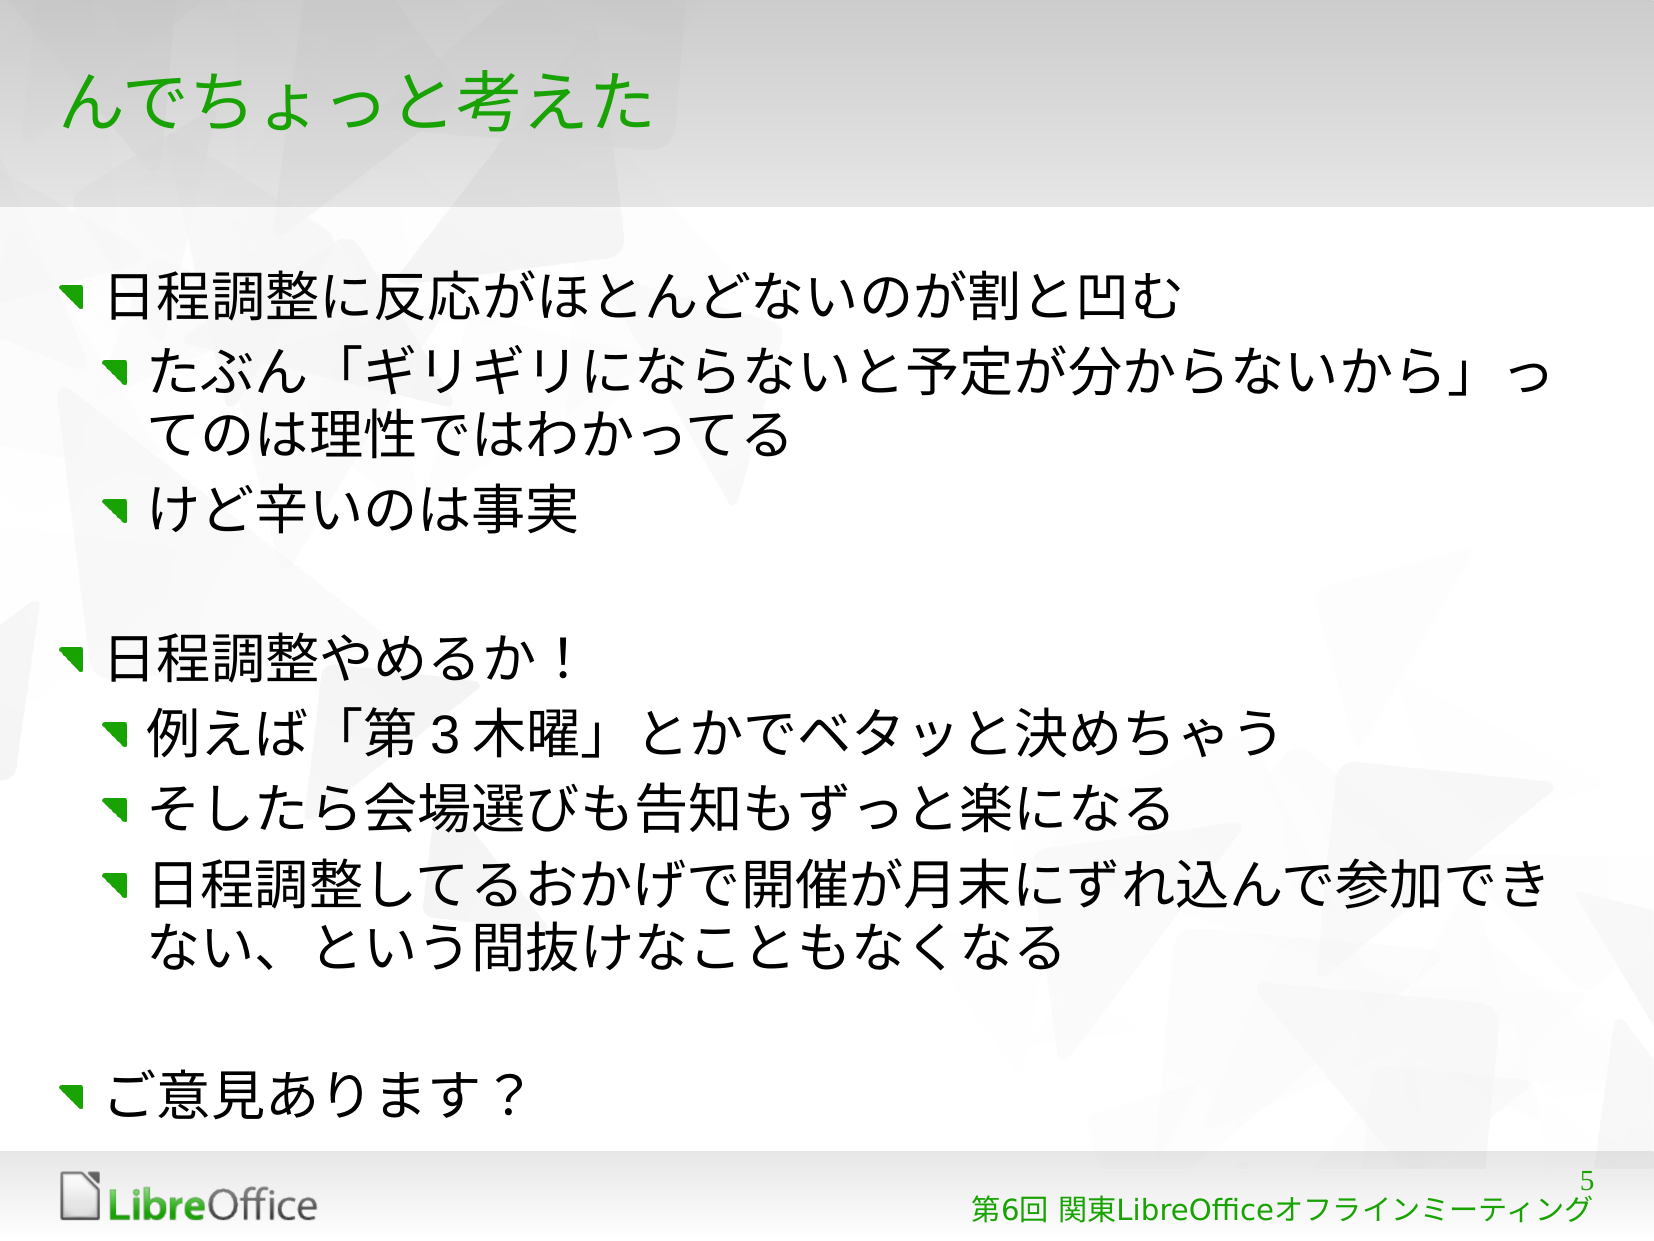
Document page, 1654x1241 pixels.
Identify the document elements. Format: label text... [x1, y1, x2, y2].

picture [915, 548, 1654, 1169]
picture [41, 1152, 337, 1240]
picture [0, 0, 783, 931]
picture [59, 1085, 83, 1109]
title んでちょっと考えた [59, 29, 1595, 178]
list 日程調整に反応がほとんどないのが割と凹む たぶん「ギリギリにならないと予定が分からないから」ってのは理性ではわかってる けど辛いのは事実 日程調整やめるか！ 例えば「第3木曜」とかでベタッと決めちゃう そしたら会場選びも告知もずっと楽になる 日程調整してるおかげで開催が月末にずれ込んで参加できない、という間抜けなこともなくなる ご意見あります？ [59, 265, 1595, 1038]
